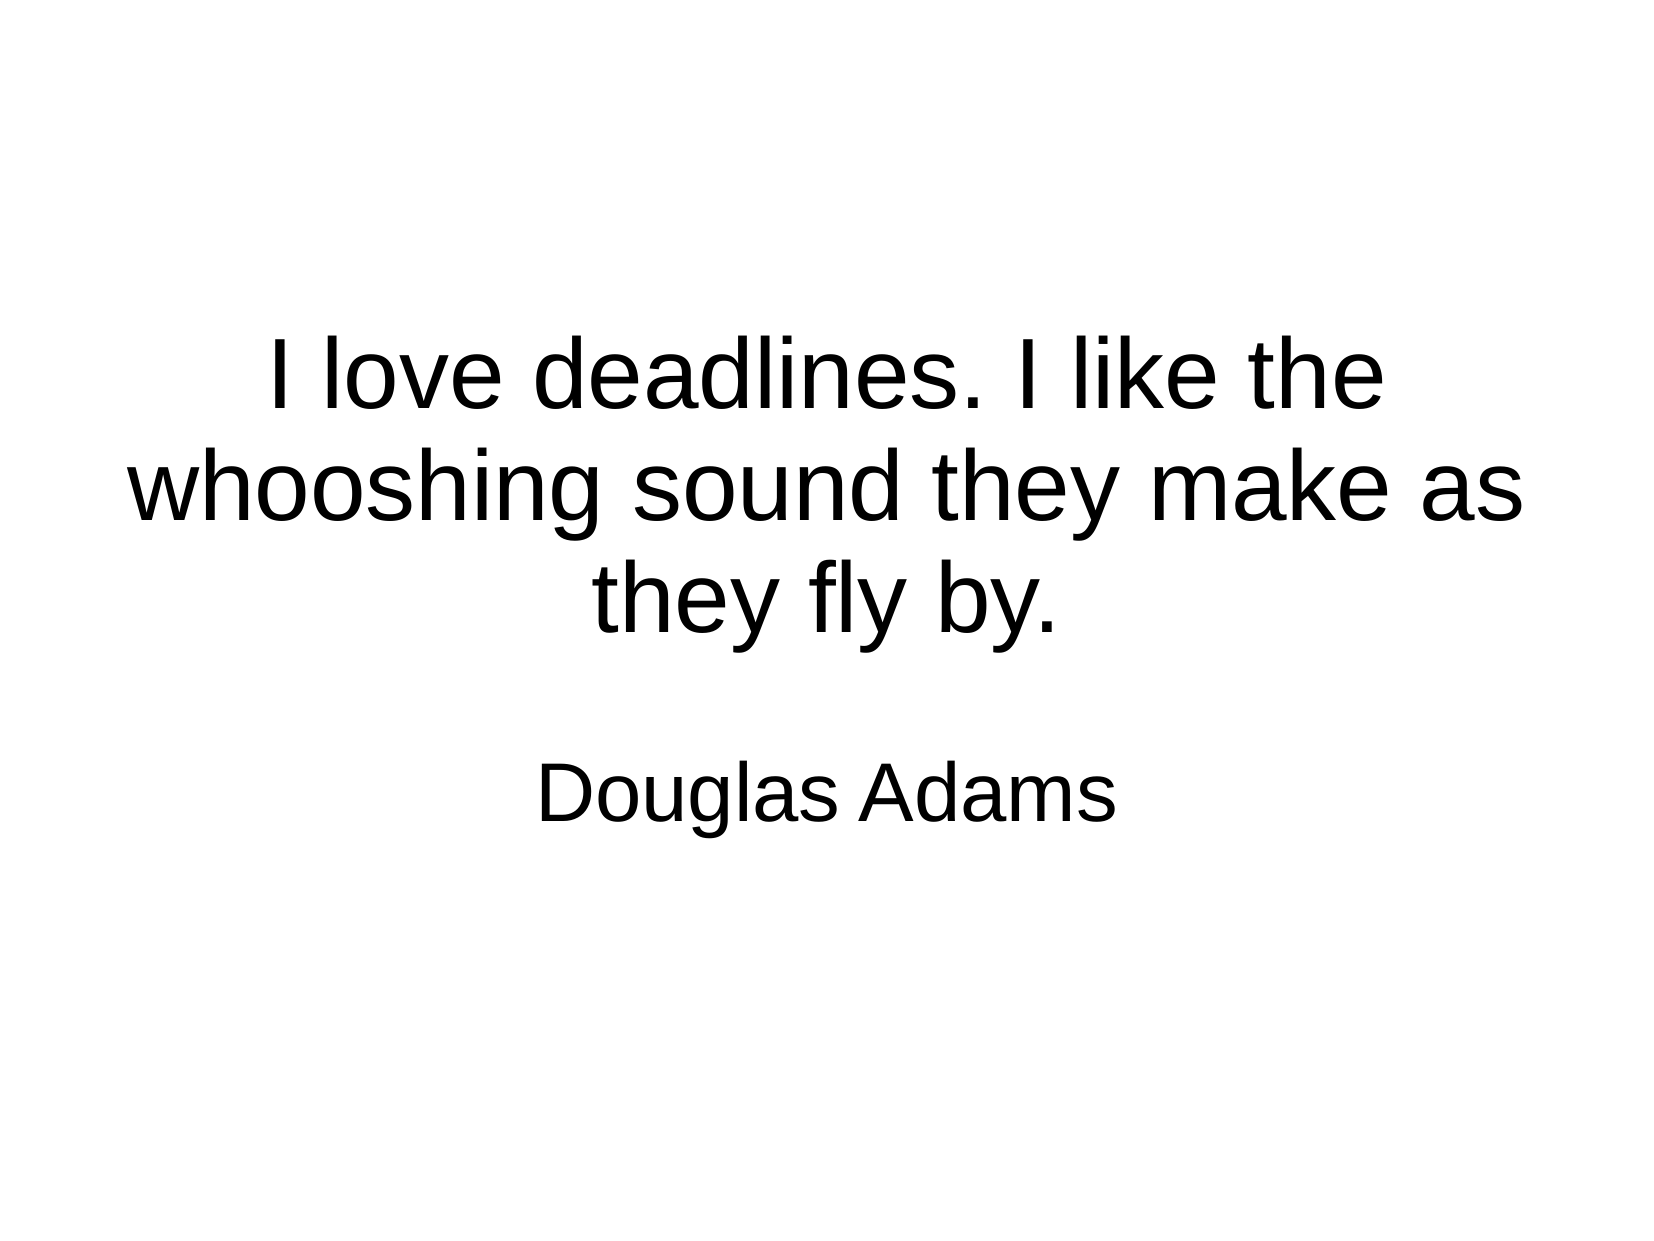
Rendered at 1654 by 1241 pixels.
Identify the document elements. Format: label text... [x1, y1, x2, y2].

subtitle I love deadlines. I like the whooshing sound they make as they fly by. Douglas Adams [82, 56, 1571, 1102]
